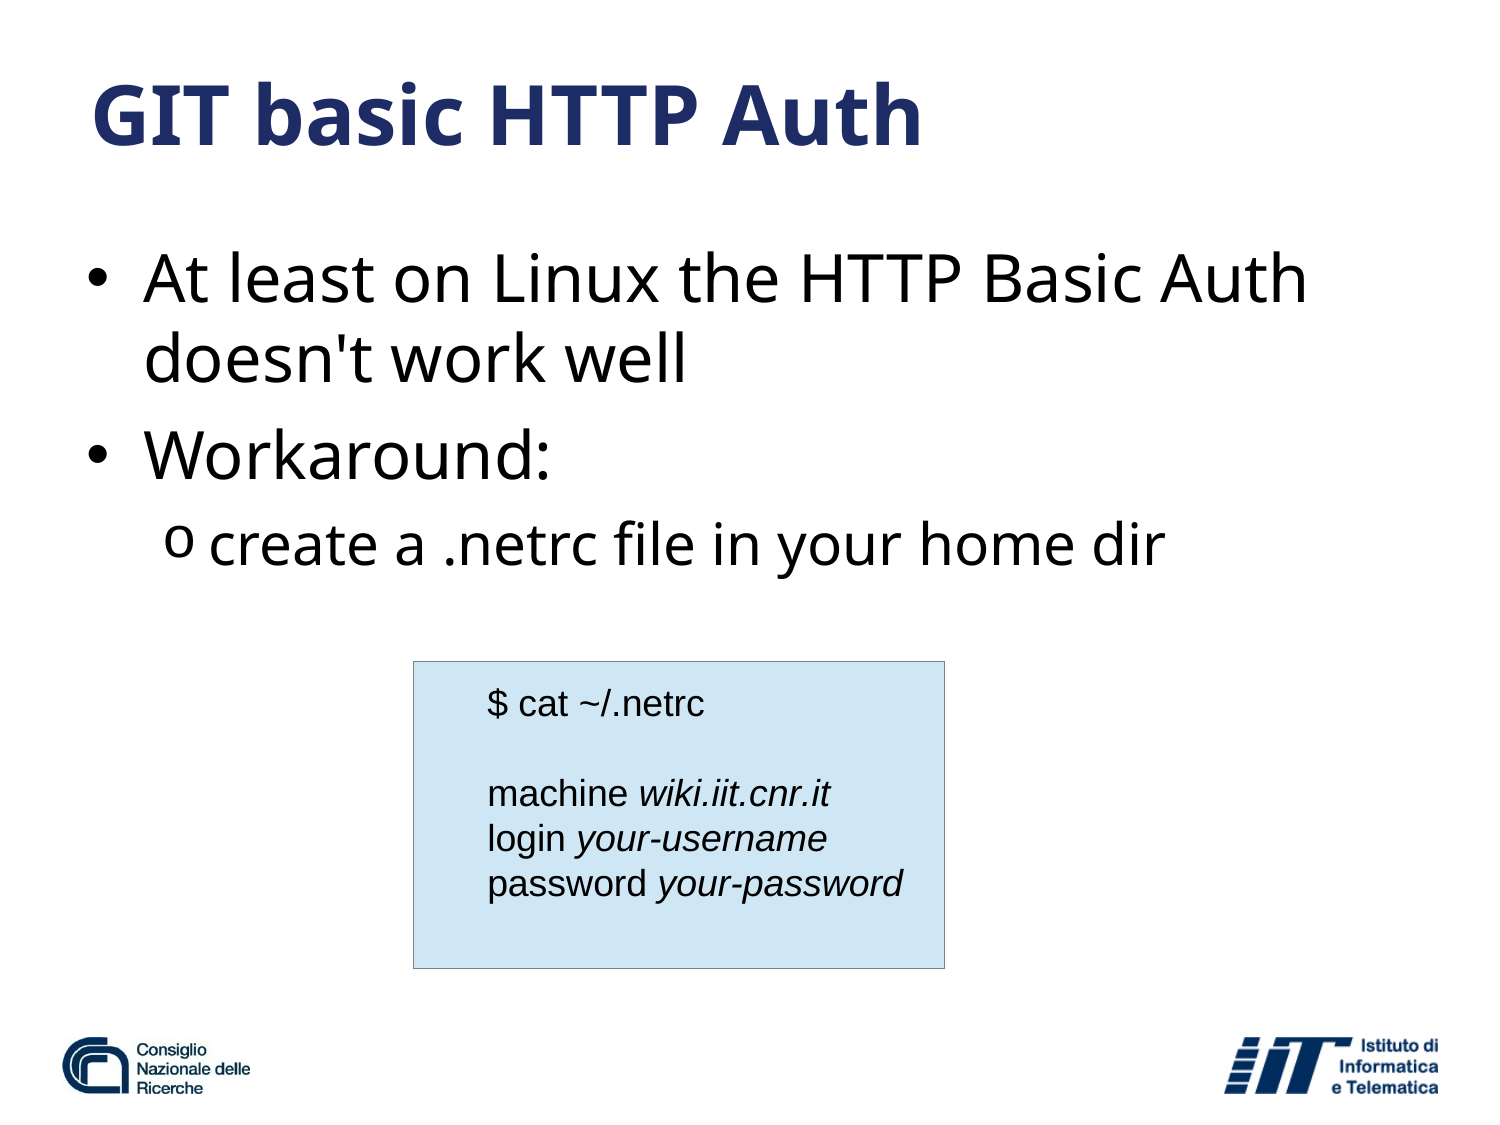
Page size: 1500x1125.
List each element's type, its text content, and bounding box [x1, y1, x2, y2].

text_box $ cat ~/.netrc machine wiki.iit.cnr.it login your-username password your-password [472, 671, 960, 957]
picture [1224, 1037, 1438, 1094]
title GIT basic HTTP Auth [74, 45, 1449, 180]
text_box [413, 661, 945, 969]
list At least on Linux the HTTP Basic Auth doesn't work well Workaround: create a .netrc file in your home dir [71, 228, 1422, 1022]
picture [62, 1037, 250, 1094]
